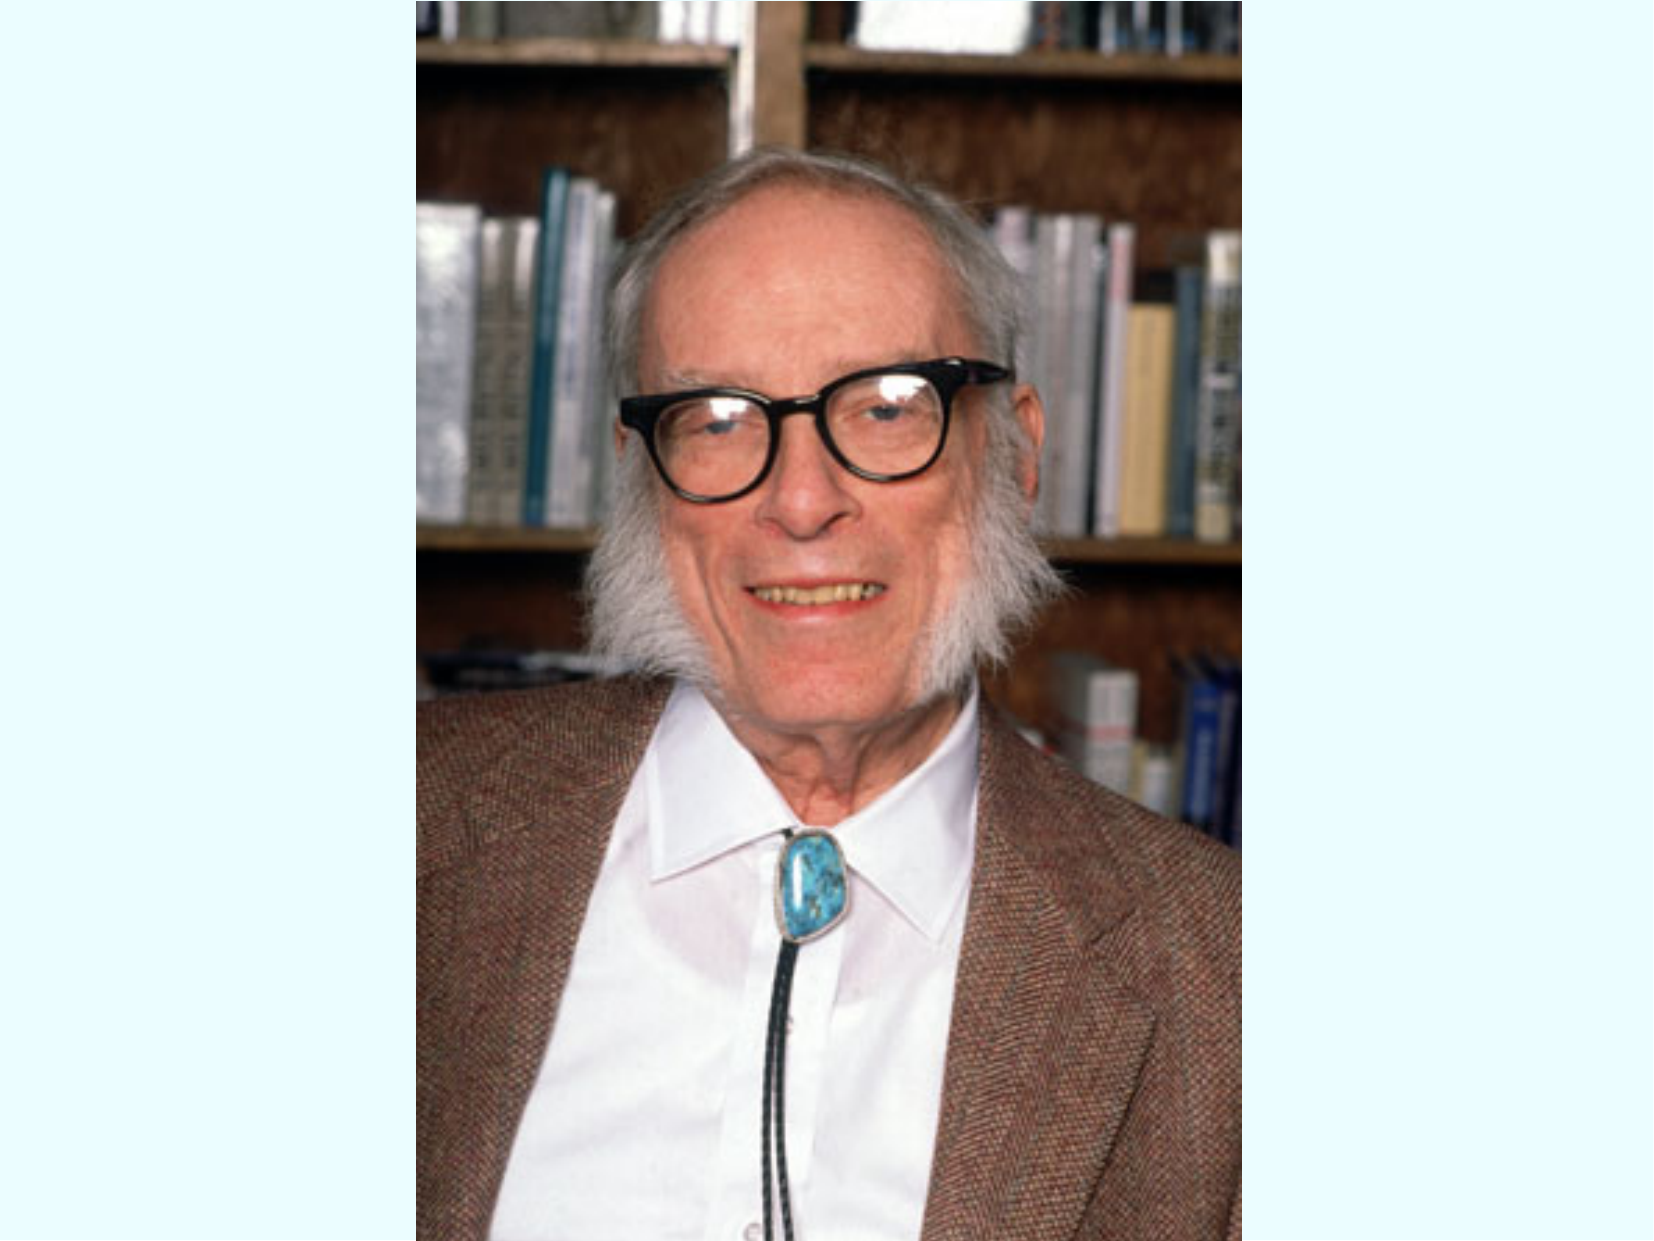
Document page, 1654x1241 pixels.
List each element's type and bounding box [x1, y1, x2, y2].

picture [416, 1, 1242, 1241]
